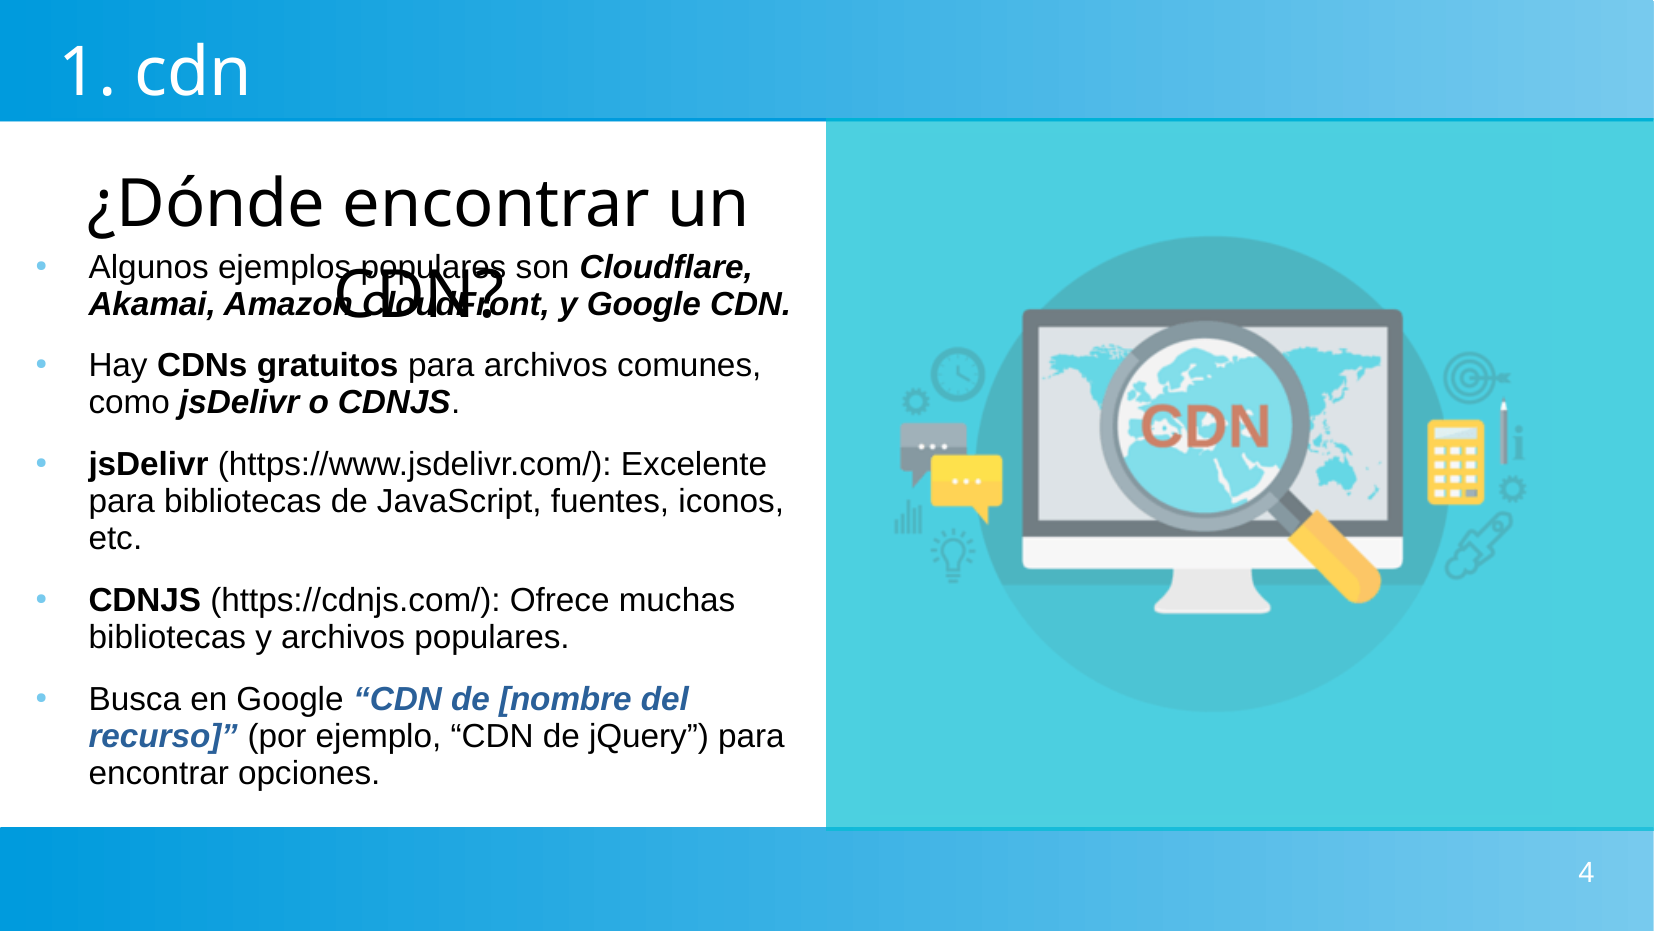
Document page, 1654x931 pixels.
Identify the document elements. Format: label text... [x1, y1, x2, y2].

list Algunos ejemplos populares son Cloudflare, Akamai, Amazon CloudFront, y Google CDN. Hay CDNs gratuitos para archivos comunes, como jsDelivr o CDNJS. jsDelivr (https://www.jsdelivr.com/): Excelente para bibliotecas de JavaScript, fuentes, iconos, etc. CDNJS (https://cdnjs.com/): Ofrece muchas bibliotecas y archivos populares. Busca en Google “CDN de [nombre del recurso]” (por ejemplo, “CDN de jQuery”) para encontrar opciones. [17, 248, 815, 514]
text_box ¿Dónde encontrar un CDN? [5, 147, 833, 216]
picture [826, 1, 1654, 831]
title 1. cdn [59, 29, 1595, 108]
